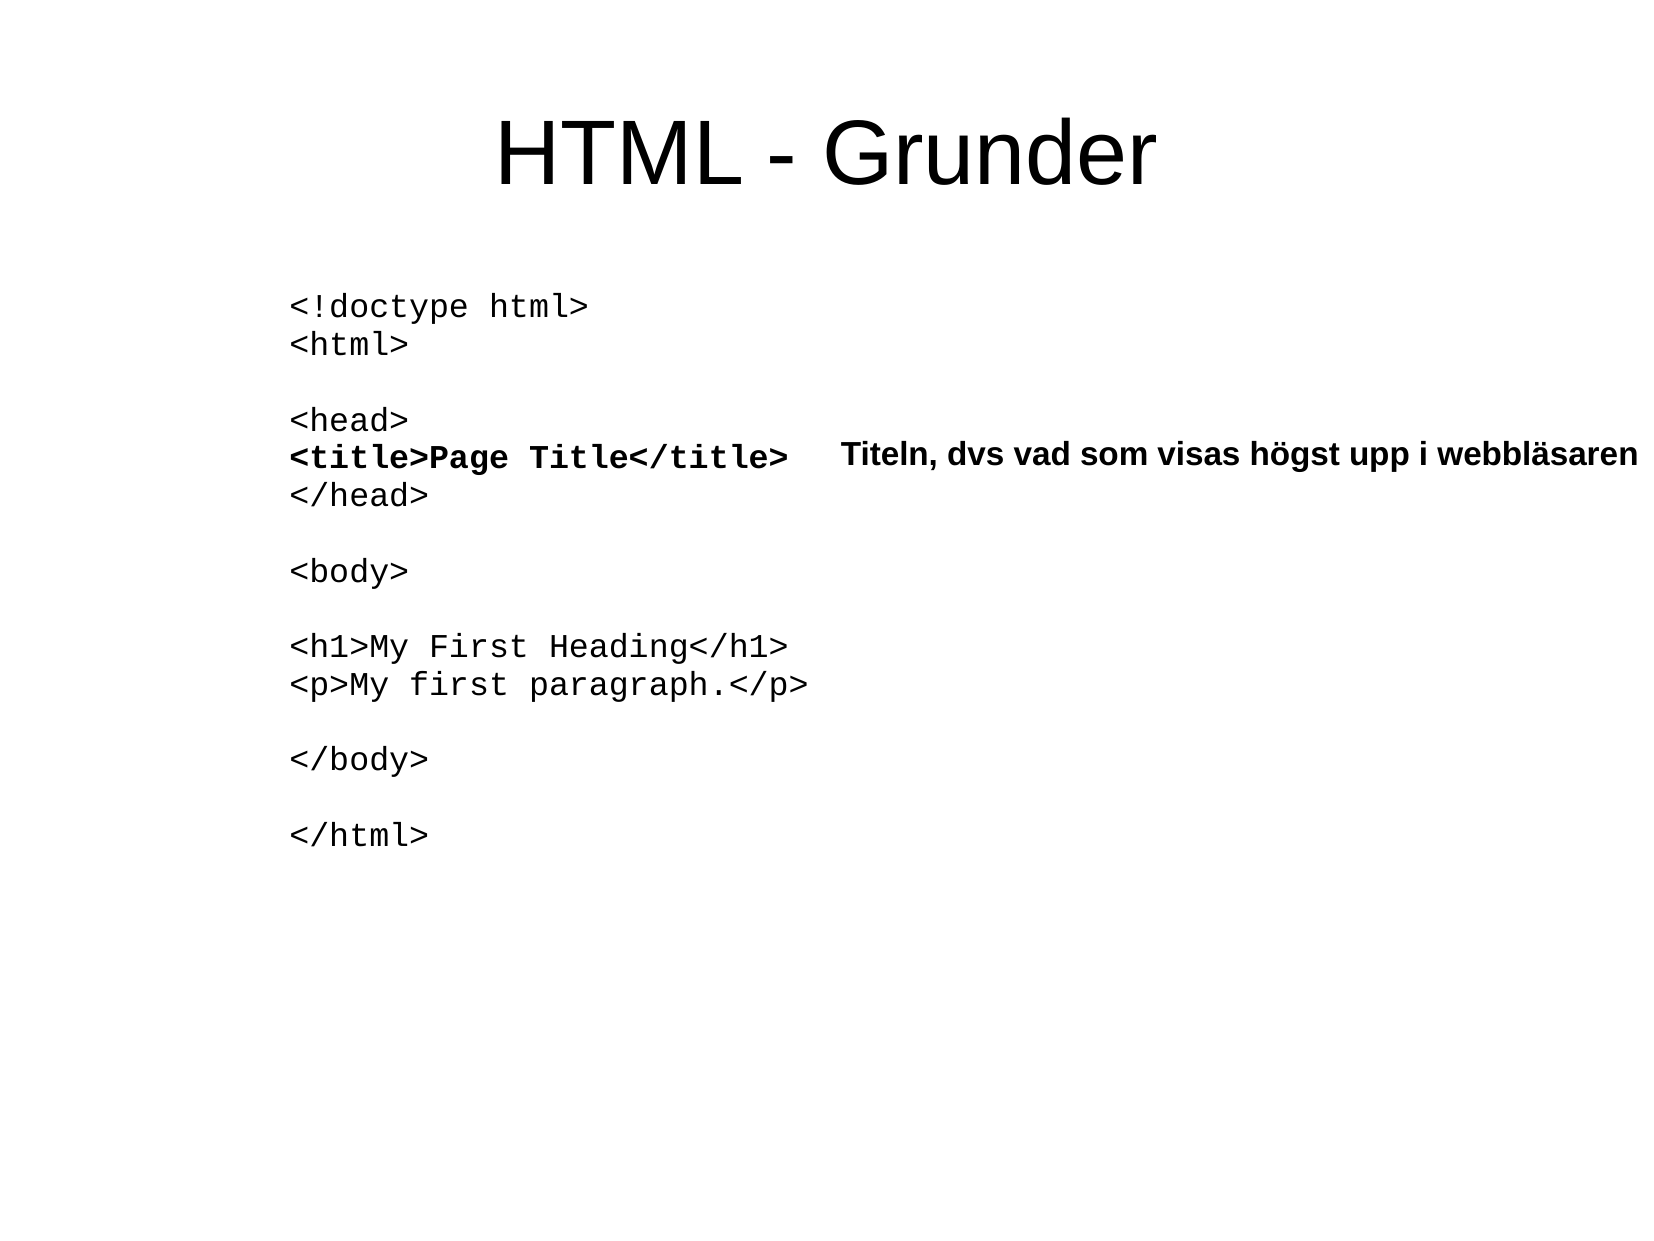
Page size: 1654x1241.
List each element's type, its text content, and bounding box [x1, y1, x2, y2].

subtitle <!doctype html> <html> <head> <title>Page Title</title> </head> <body> <h1>My First Heading</h1> <p>My first paragraph.</p> </body> </html> [289, 290, 1365, 1010]
title HTML - Grunder [82, 49, 1571, 257]
title Titeln, dvs vad som visas högst upp i webbläsaren [814, 423, 1654, 485]
